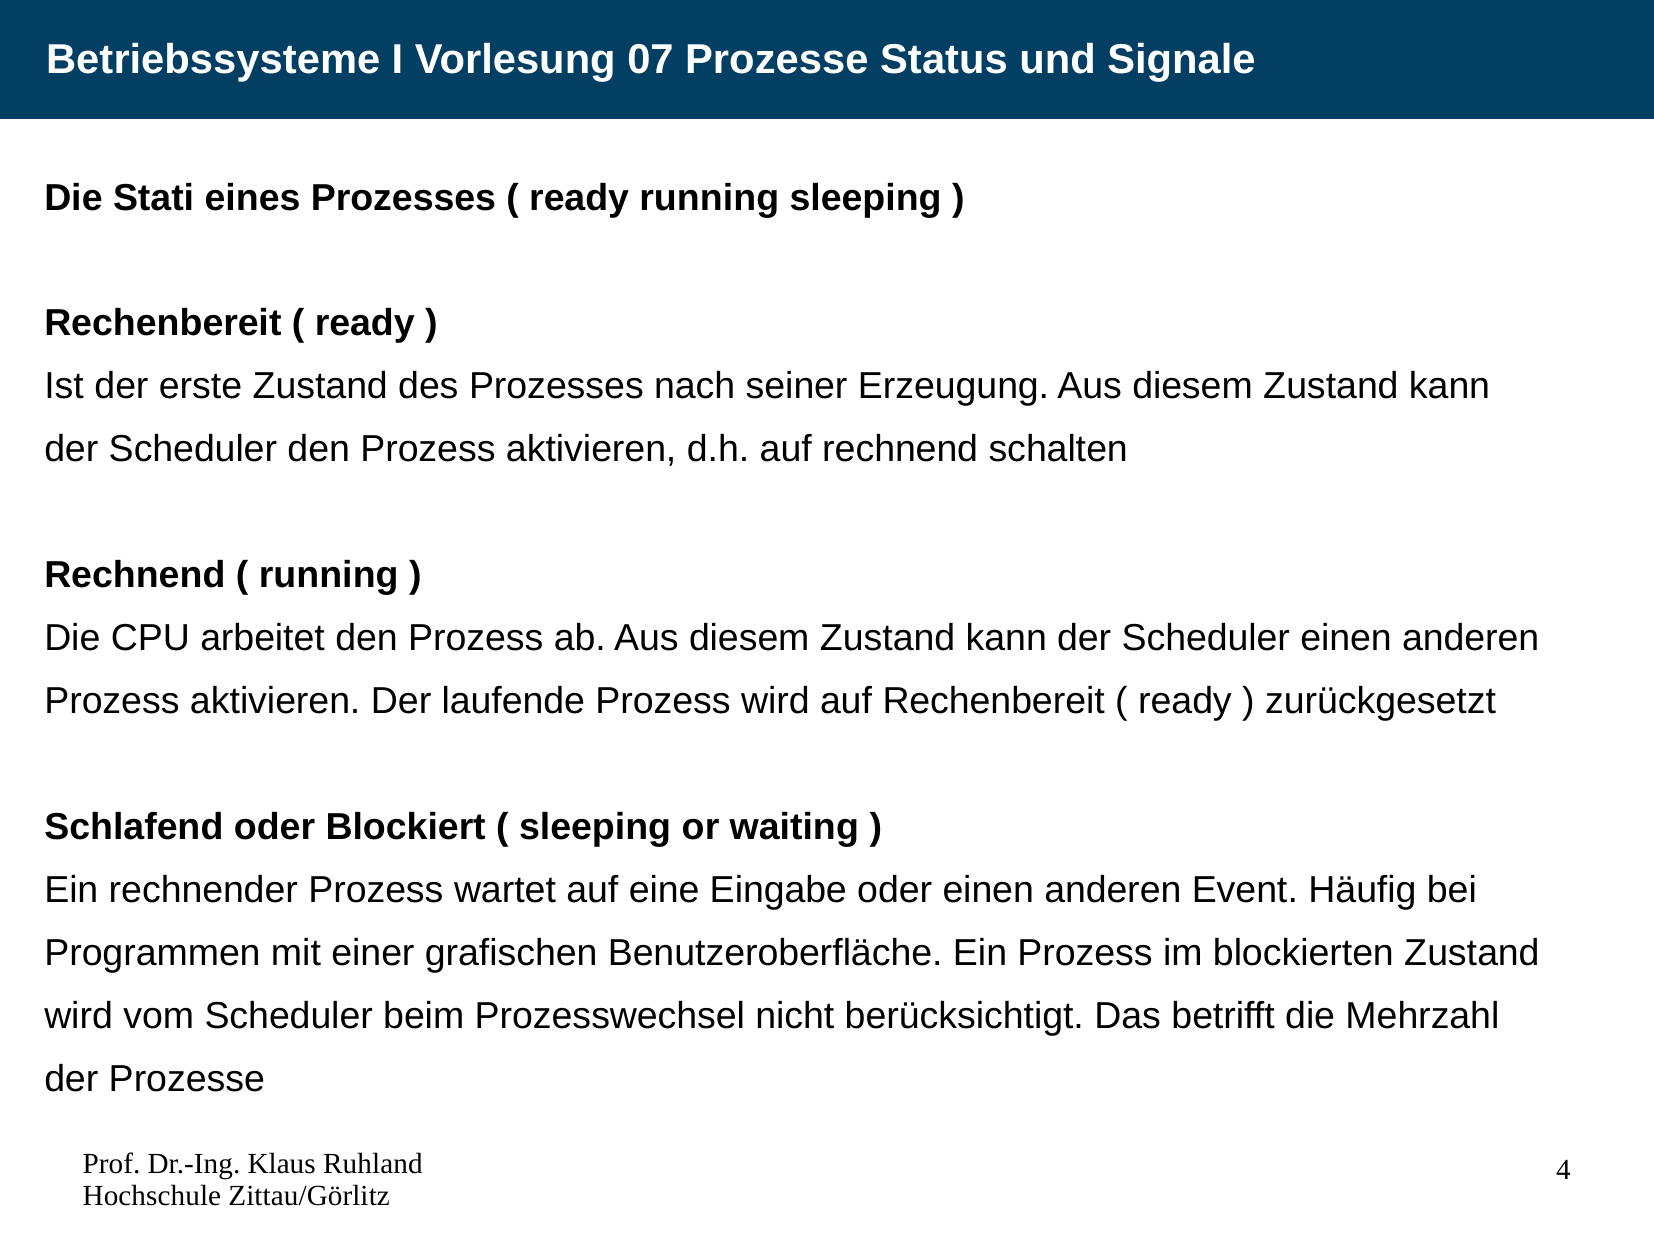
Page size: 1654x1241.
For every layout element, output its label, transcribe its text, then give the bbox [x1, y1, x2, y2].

text_box Die Stati eines Prozesses ( ready running sleeping ) Rechenbereit ( ready ) Ist der erste Zustand des Prozesses nach seiner Erzeugung. Aus diesem Zustand kann der Scheduler den Prozess aktivieren, d.h. auf rechnend schalten Rechnend ( running ) Die CPU arbeitet den Prozess ab. Aus diesem Zustand kann der Scheduler einen anderen Prozess aktivieren. Der laufende Prozess wird auf Rechenbereit ( ready ) zurückgesetzt Schlafend oder Blockiert ( sleeping or waiting ) Ein rechnender Prozess wartet auf eine Eingabe oder einen anderen Event. Häufig bei Programmen mit einer grafischen Benutzeroberfläche. Ein Prozess im blockierten Zustand wird vom Scheduler beim Prozesswechsel nicht berücksichtigt. Das betrifft die Mehrzahl der Prozesse [29, 147, 1565, 1121]
